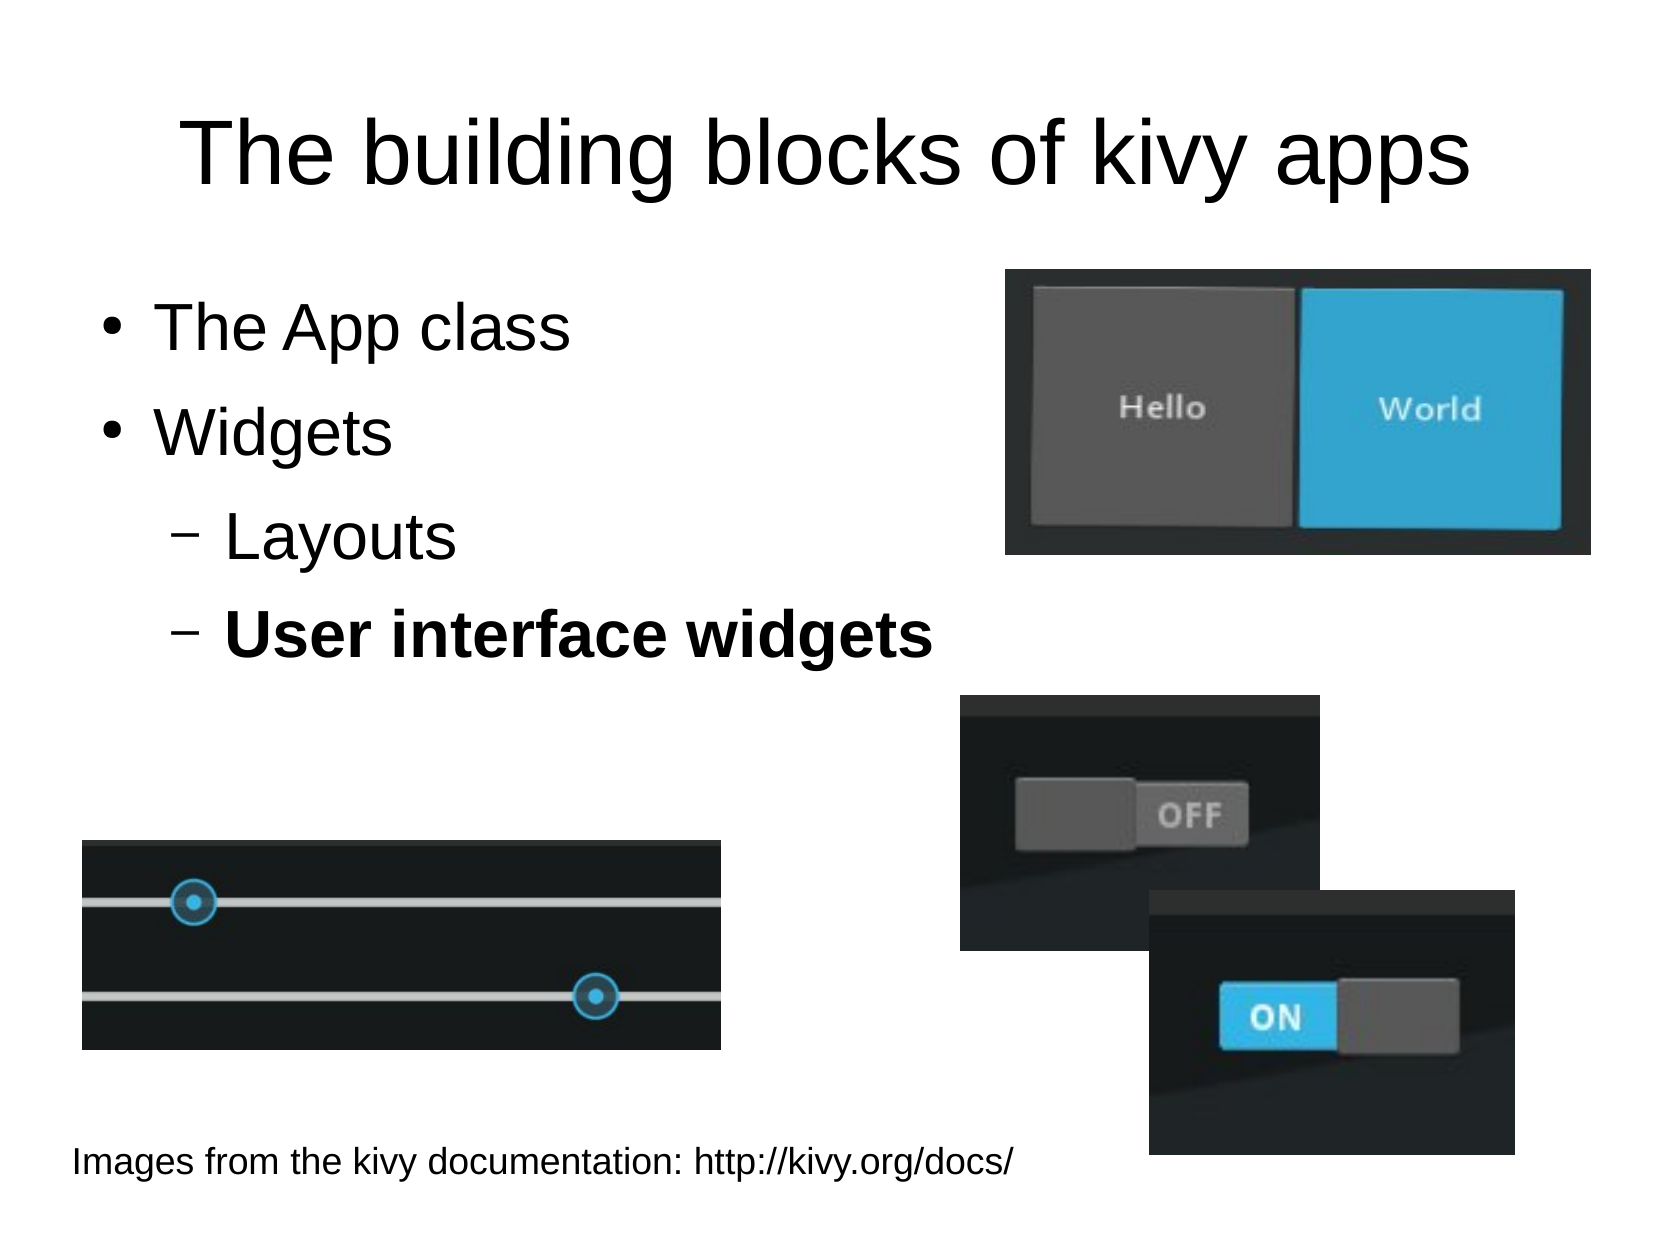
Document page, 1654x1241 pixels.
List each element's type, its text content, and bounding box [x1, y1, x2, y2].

picture [960, 695, 1515, 1133]
picture [1005, 269, 1591, 556]
picture [82, 840, 721, 1051]
text_box Images from the kivy documentation: http://kivy.org/docs/ [56, 1133, 1632, 1233]
title The building blocks of kivy apps [82, 49, 1571, 257]
list The App class Widgets Layouts User interface widgets [82, 290, 1036, 766]
